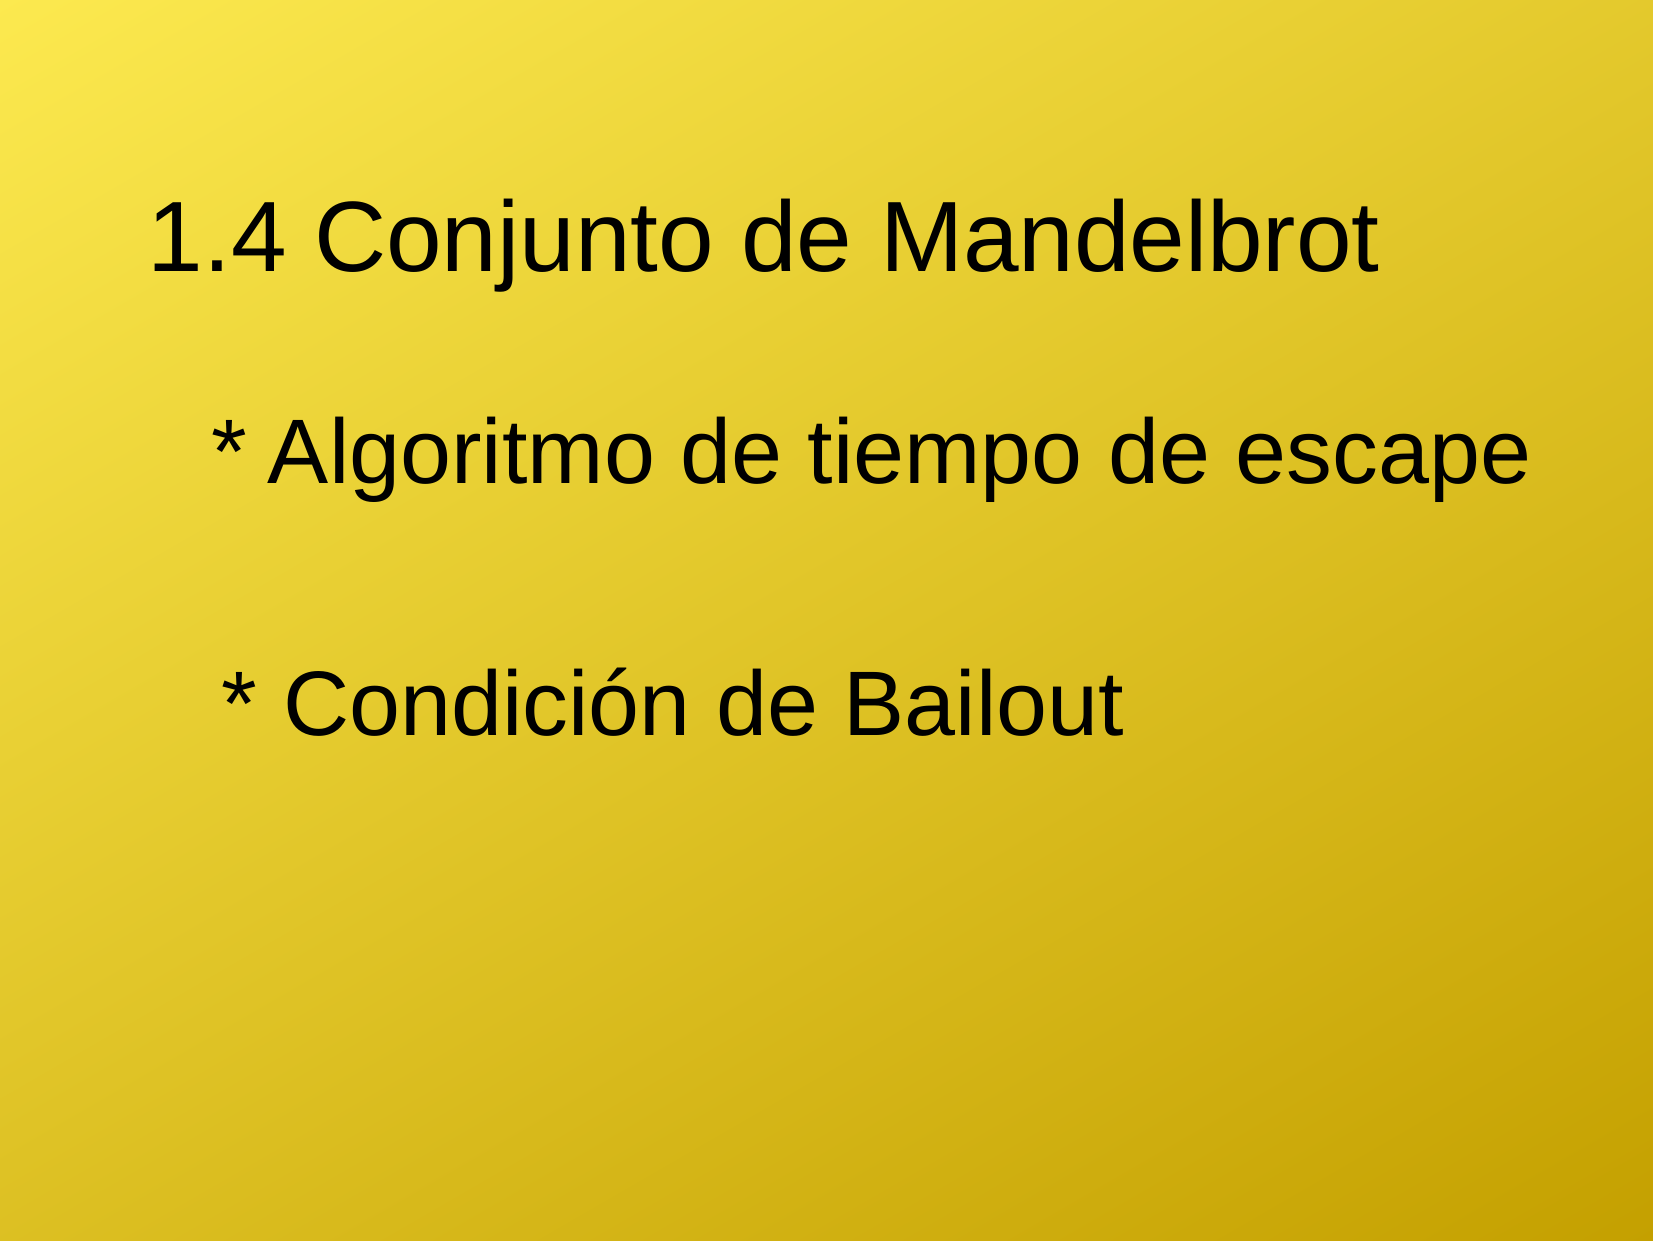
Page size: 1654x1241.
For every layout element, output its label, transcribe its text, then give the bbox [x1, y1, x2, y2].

text_box * Condición de Bailout [207, 645, 1166, 763]
text_box * Algoritmo de tiempo de escape [196, 393, 1548, 511]
text_box 1.4 Conjunto de Mandelbrot [133, 173, 1396, 301]
